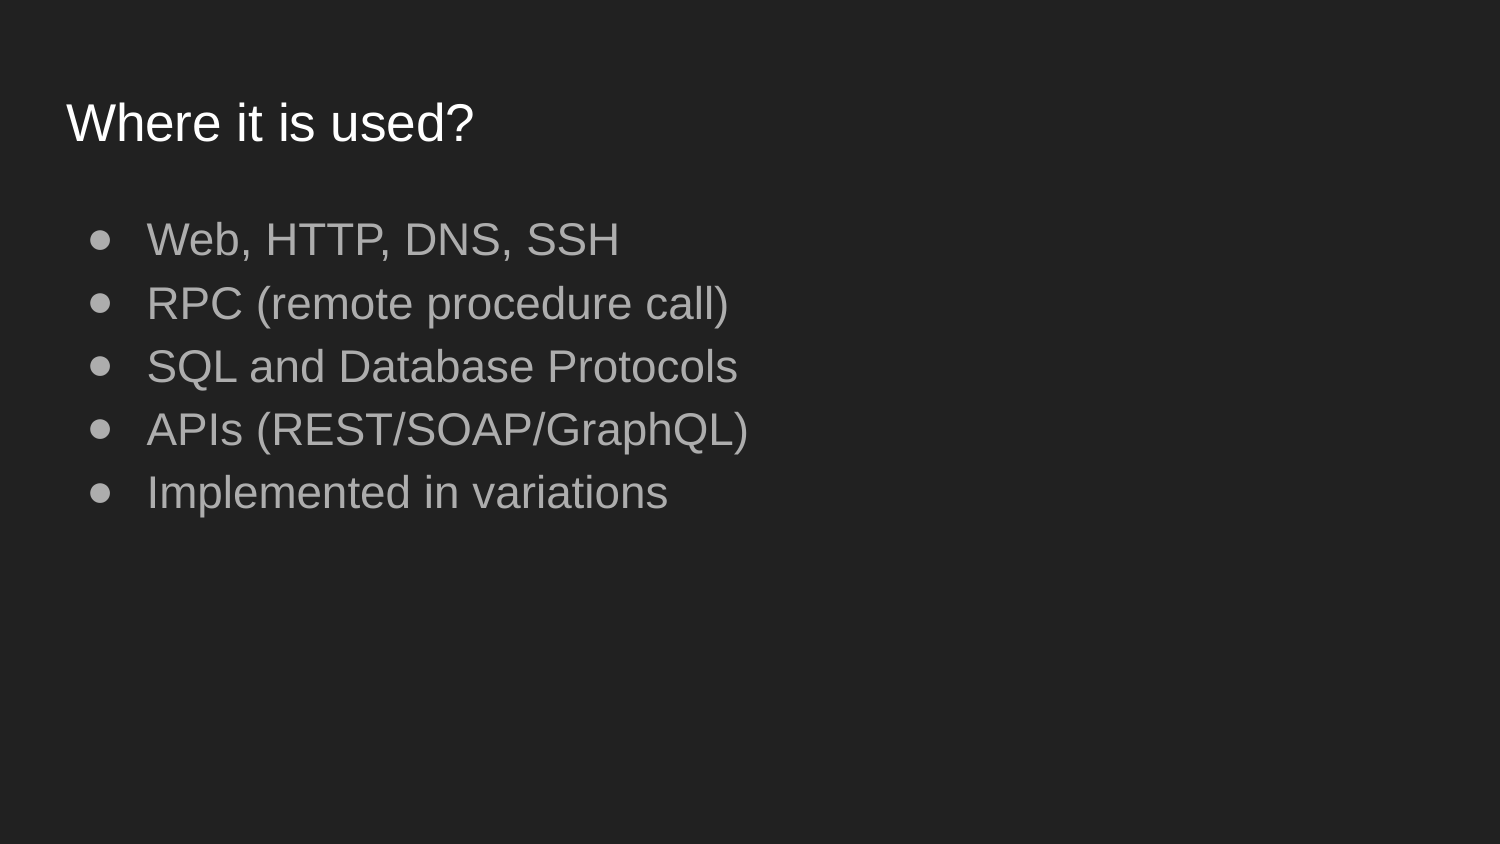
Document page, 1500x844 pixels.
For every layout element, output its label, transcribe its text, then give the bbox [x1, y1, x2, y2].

title Where it is used? [51, 72, 1449, 167]
list Web, HTTP, DNS, SSH RPC (remote procedure call) SQL and Database Protocols APIs (REST/SOAP/GraphQL) Implemented in variations [56, 186, 992, 570]
